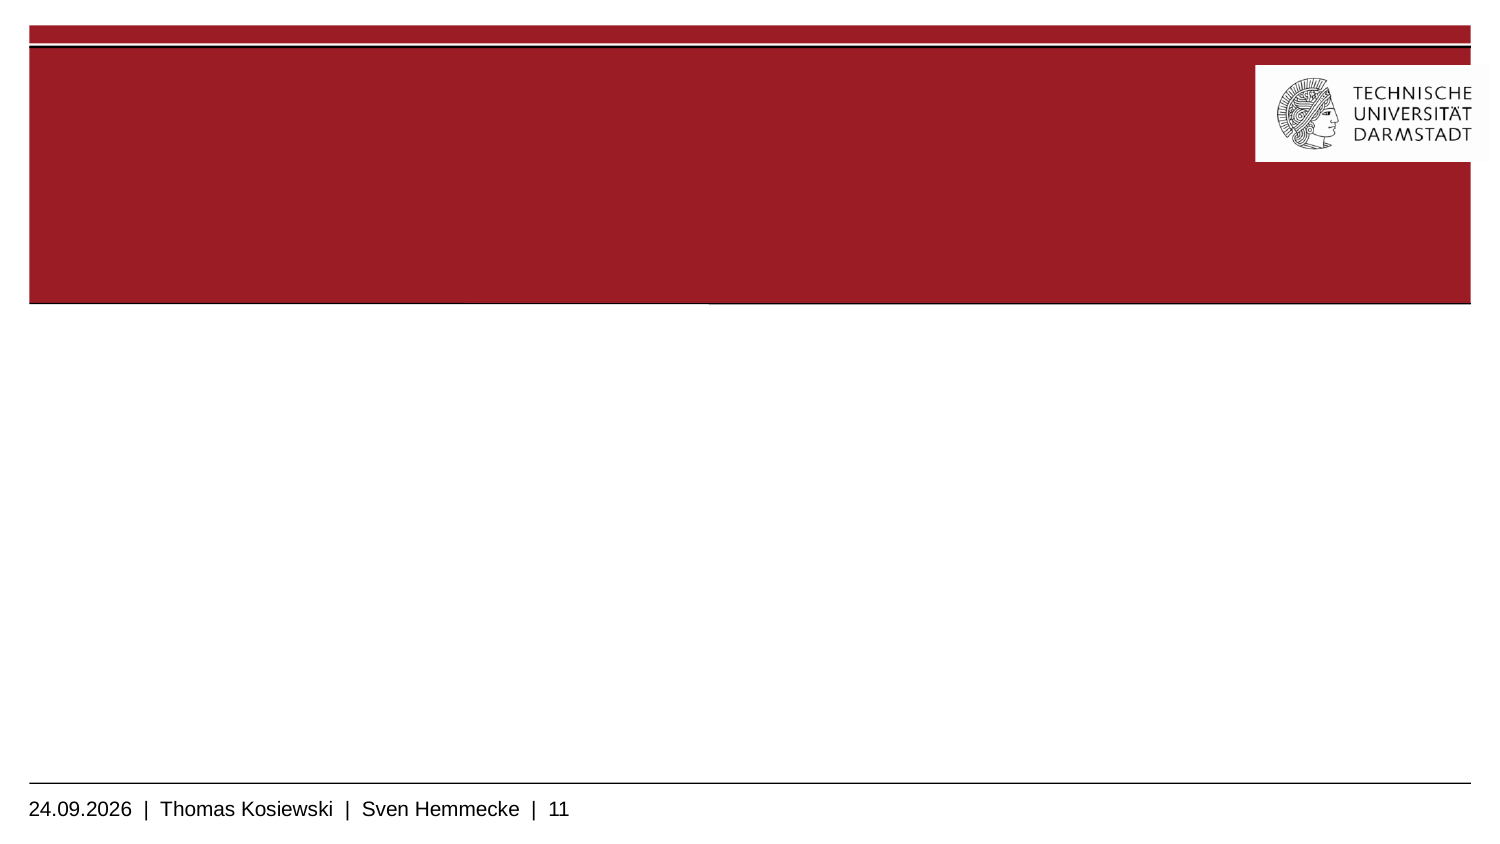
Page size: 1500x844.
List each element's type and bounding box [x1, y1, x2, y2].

picture [1255, 65, 1490, 162]
